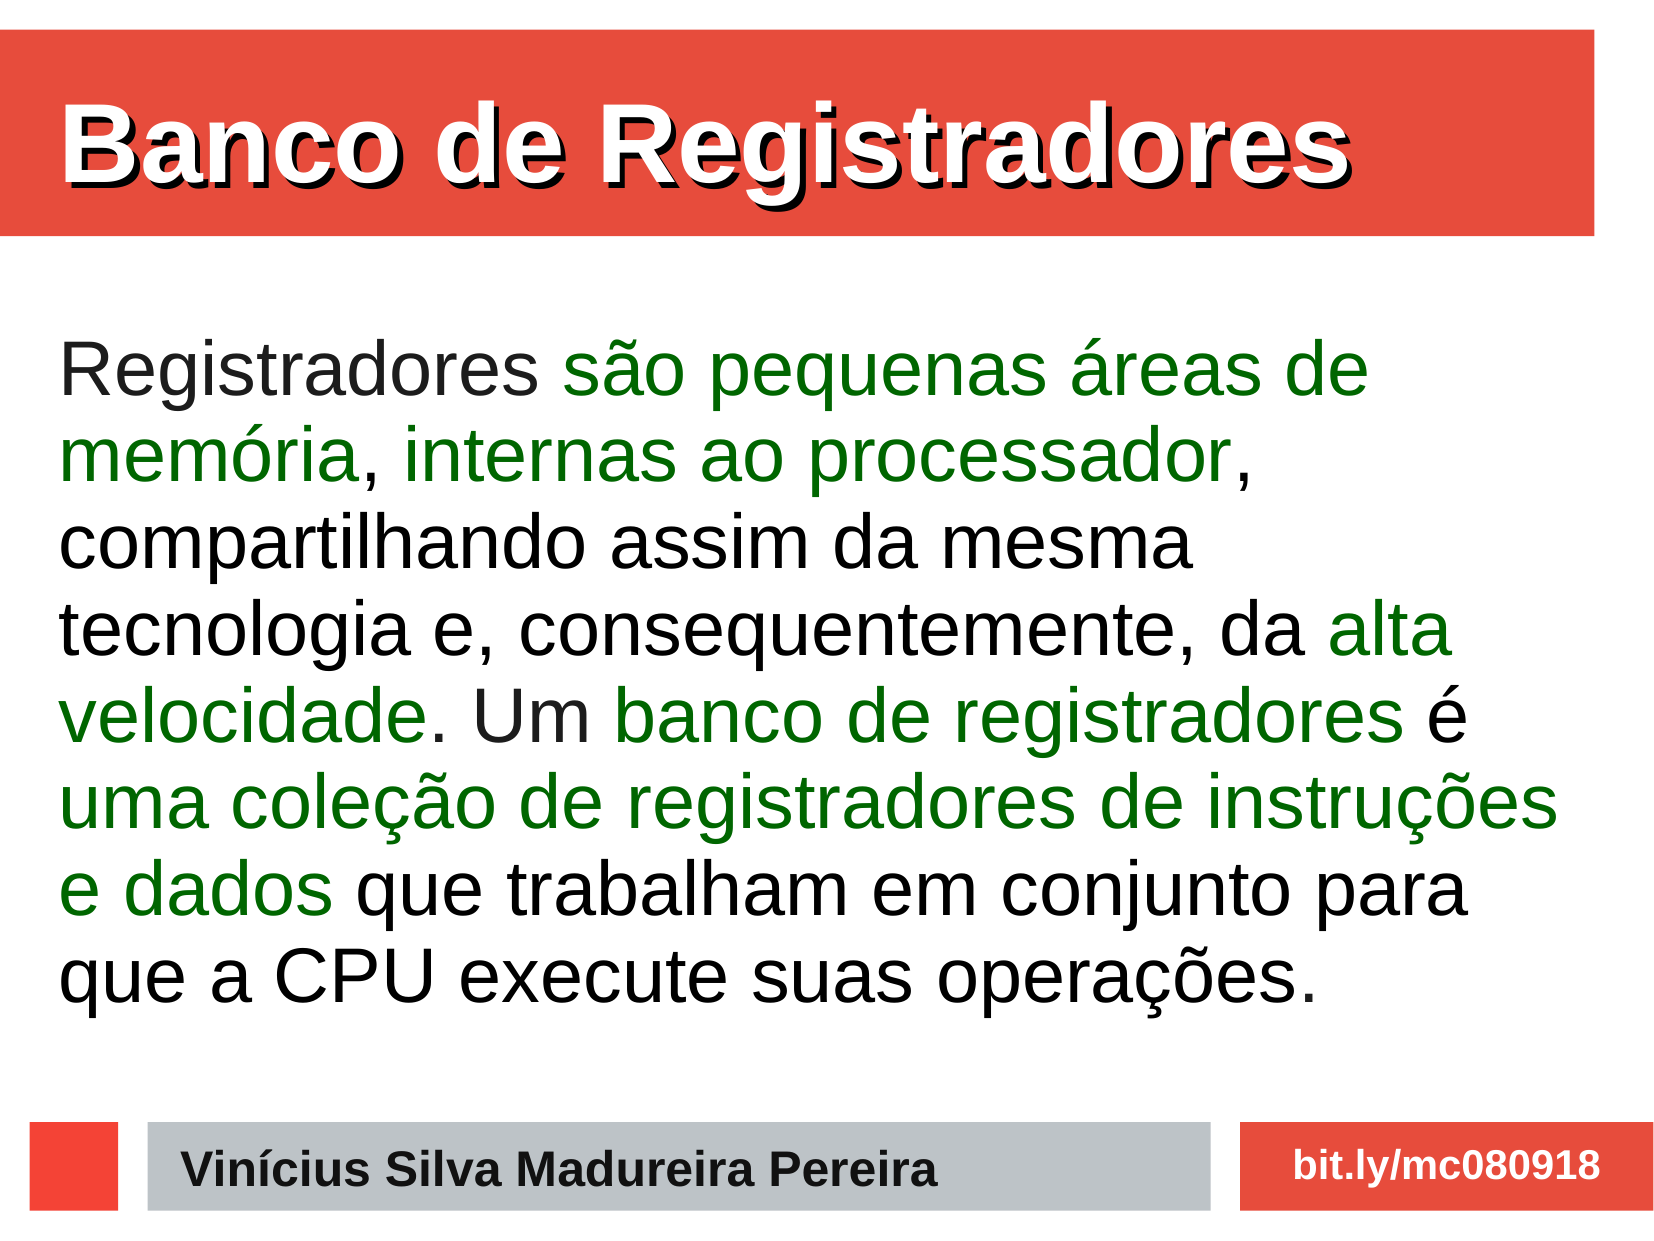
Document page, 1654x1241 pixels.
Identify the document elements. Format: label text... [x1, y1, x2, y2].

list Registradores são pequenas áreas de memória, internas ao processador, compartilhando assim da mesma tecnologia e, consequentemente, da alta velocidade. Um banco de registradores é uma coleção de registradores de instruções e dados que trabalham em conjunto para que a CPU execute suas operações. [59, 324, 1565, 1093]
text_box bit.ly/mc080918 [1228, 1133, 1654, 1205]
text_box Vinícius Silva Madureira Pereira [165, 1133, 1170, 1205]
title Banco de Registradores [59, 59, 1595, 207]
